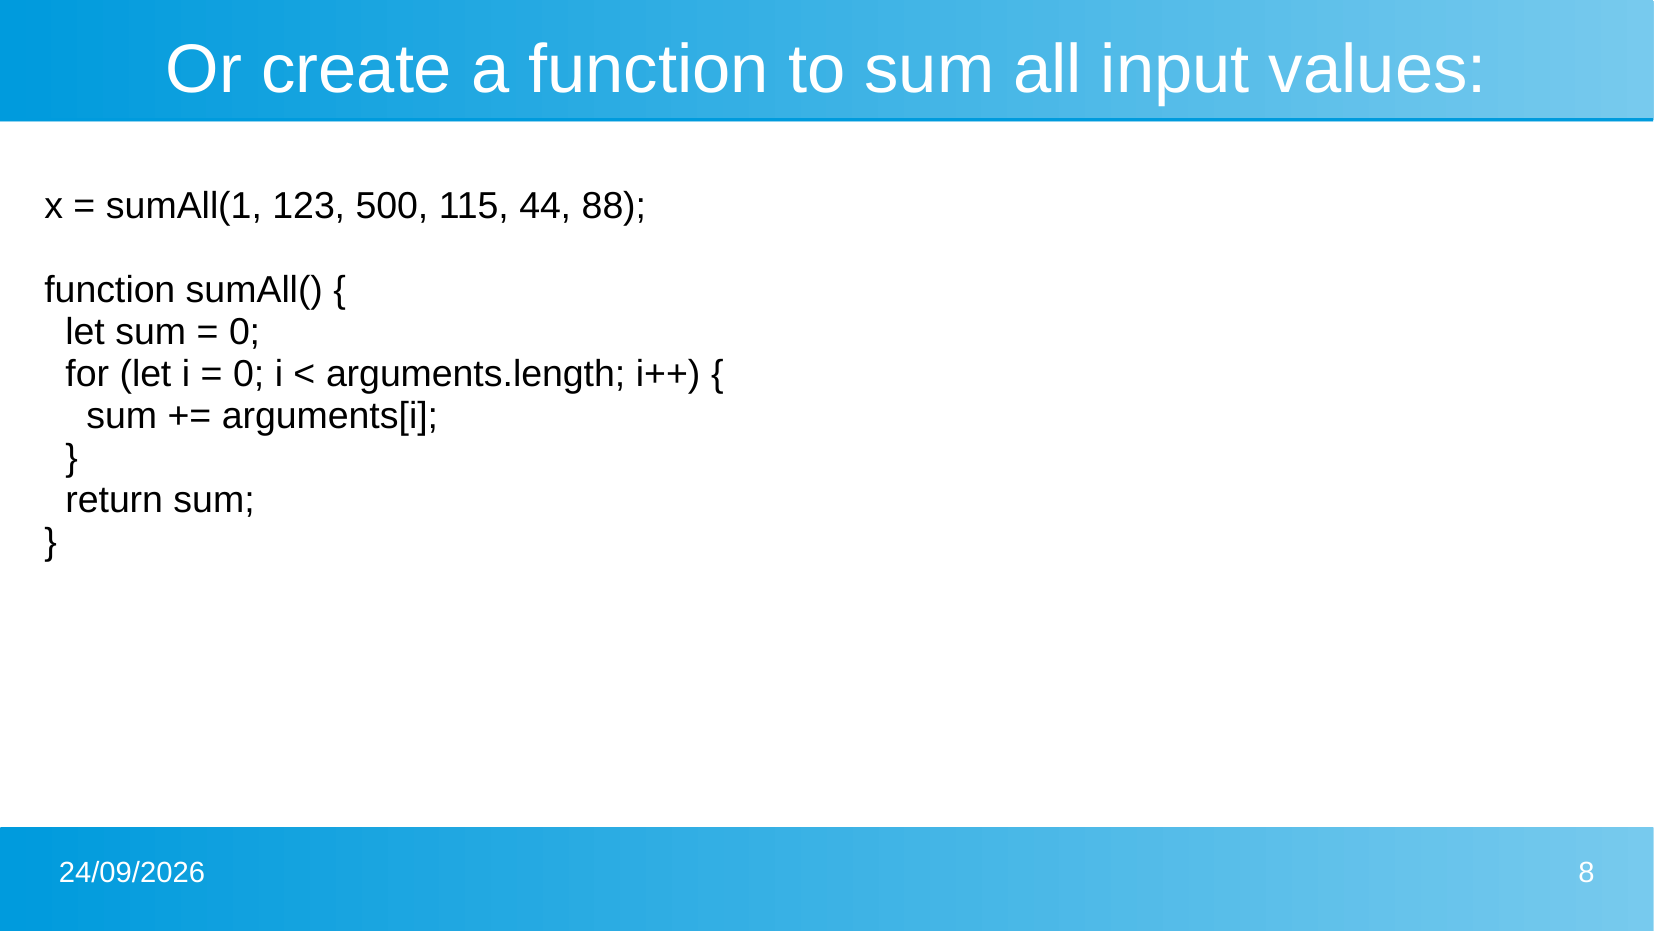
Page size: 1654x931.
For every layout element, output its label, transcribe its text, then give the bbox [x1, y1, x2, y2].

text_box x = sumAll(1, 123, 500, 115, 44, 88); function sumAll() { let sum = 0; for (let i = 0; i < arguments.length; i++) { sum += arguments[i]; } return sum; } [29, 177, 1595, 570]
title Or create a function to sum all input values: [59, 29, 1595, 108]
